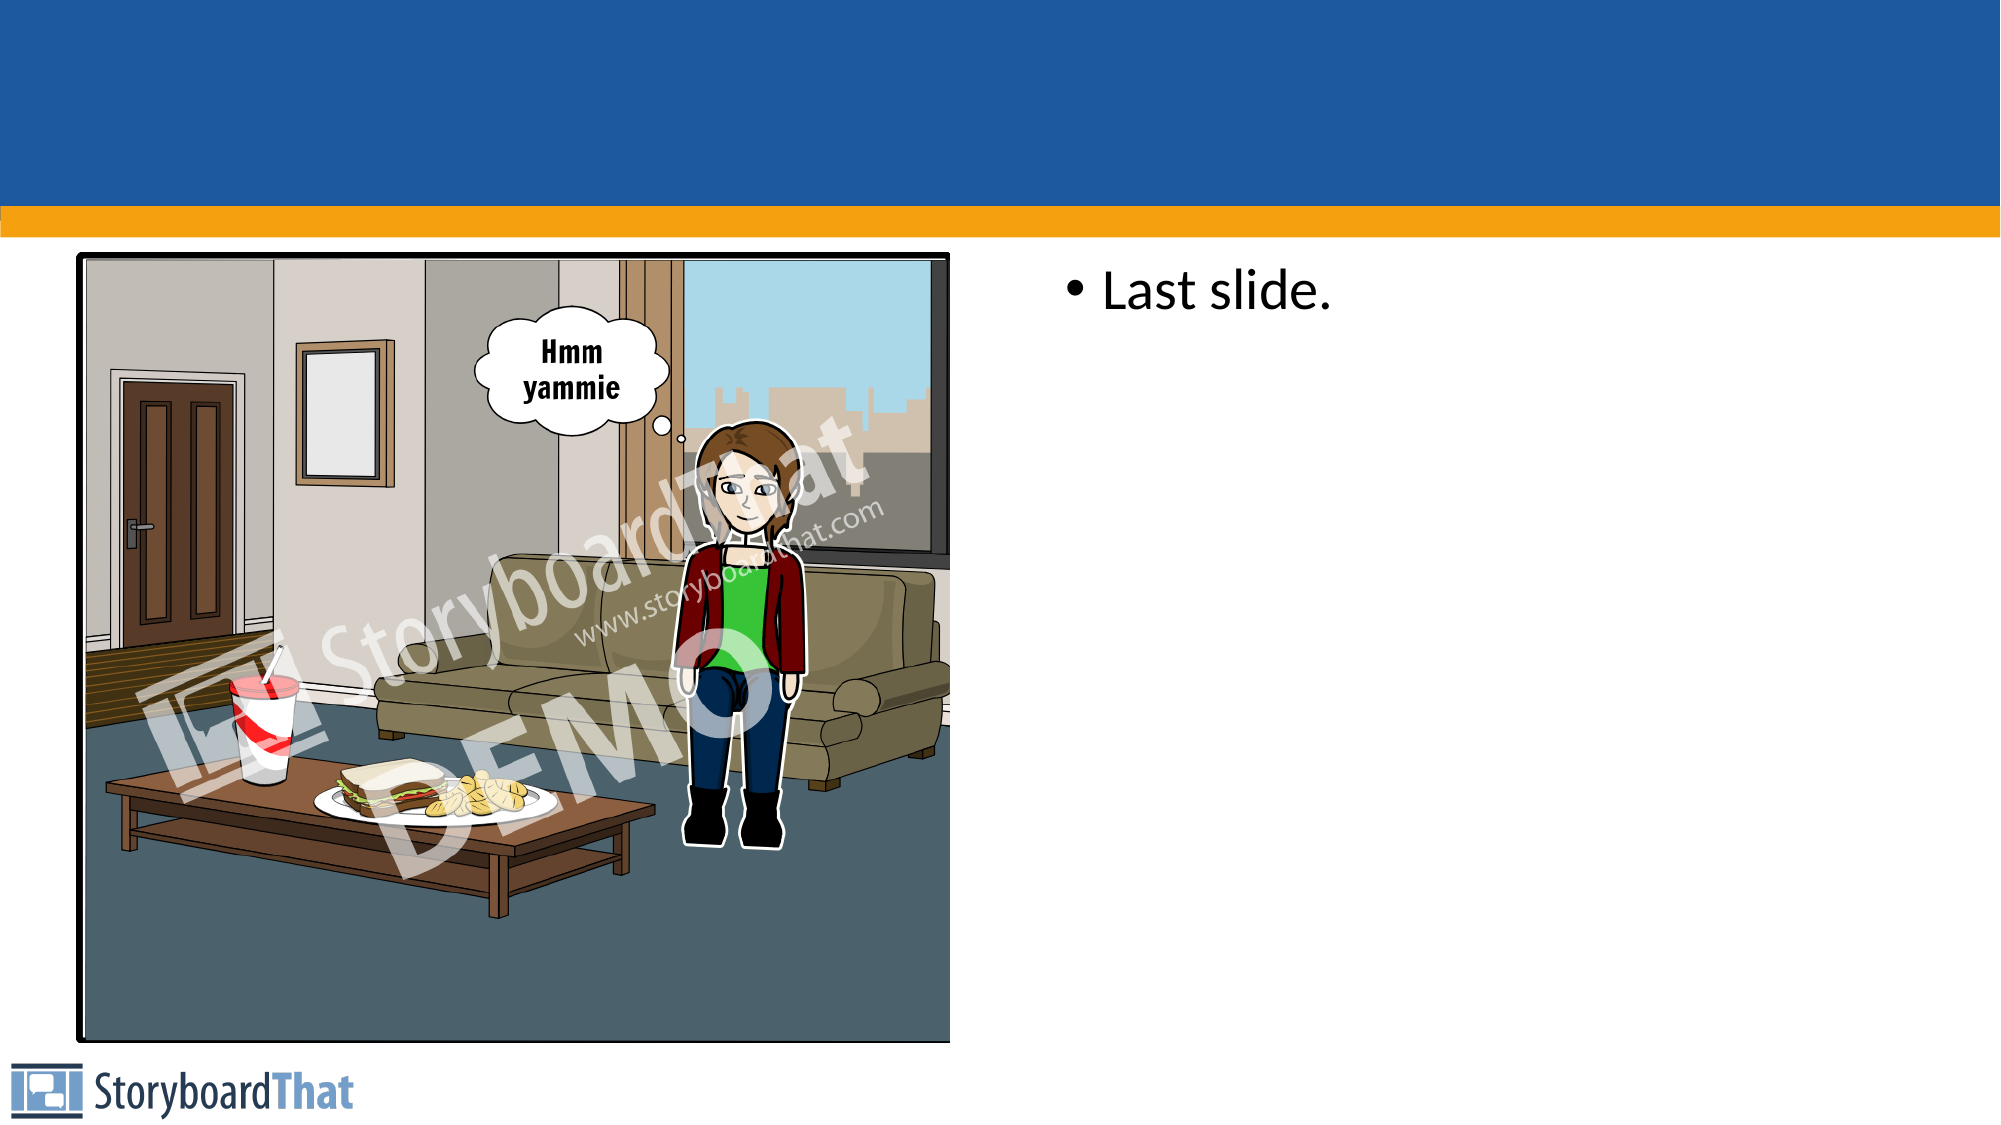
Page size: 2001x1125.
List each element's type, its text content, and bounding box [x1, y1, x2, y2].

list Last slide. [1050, 251, 1950, 1044]
picture [75, 251, 951, 1044]
picture [9, 1060, 357, 1120]
